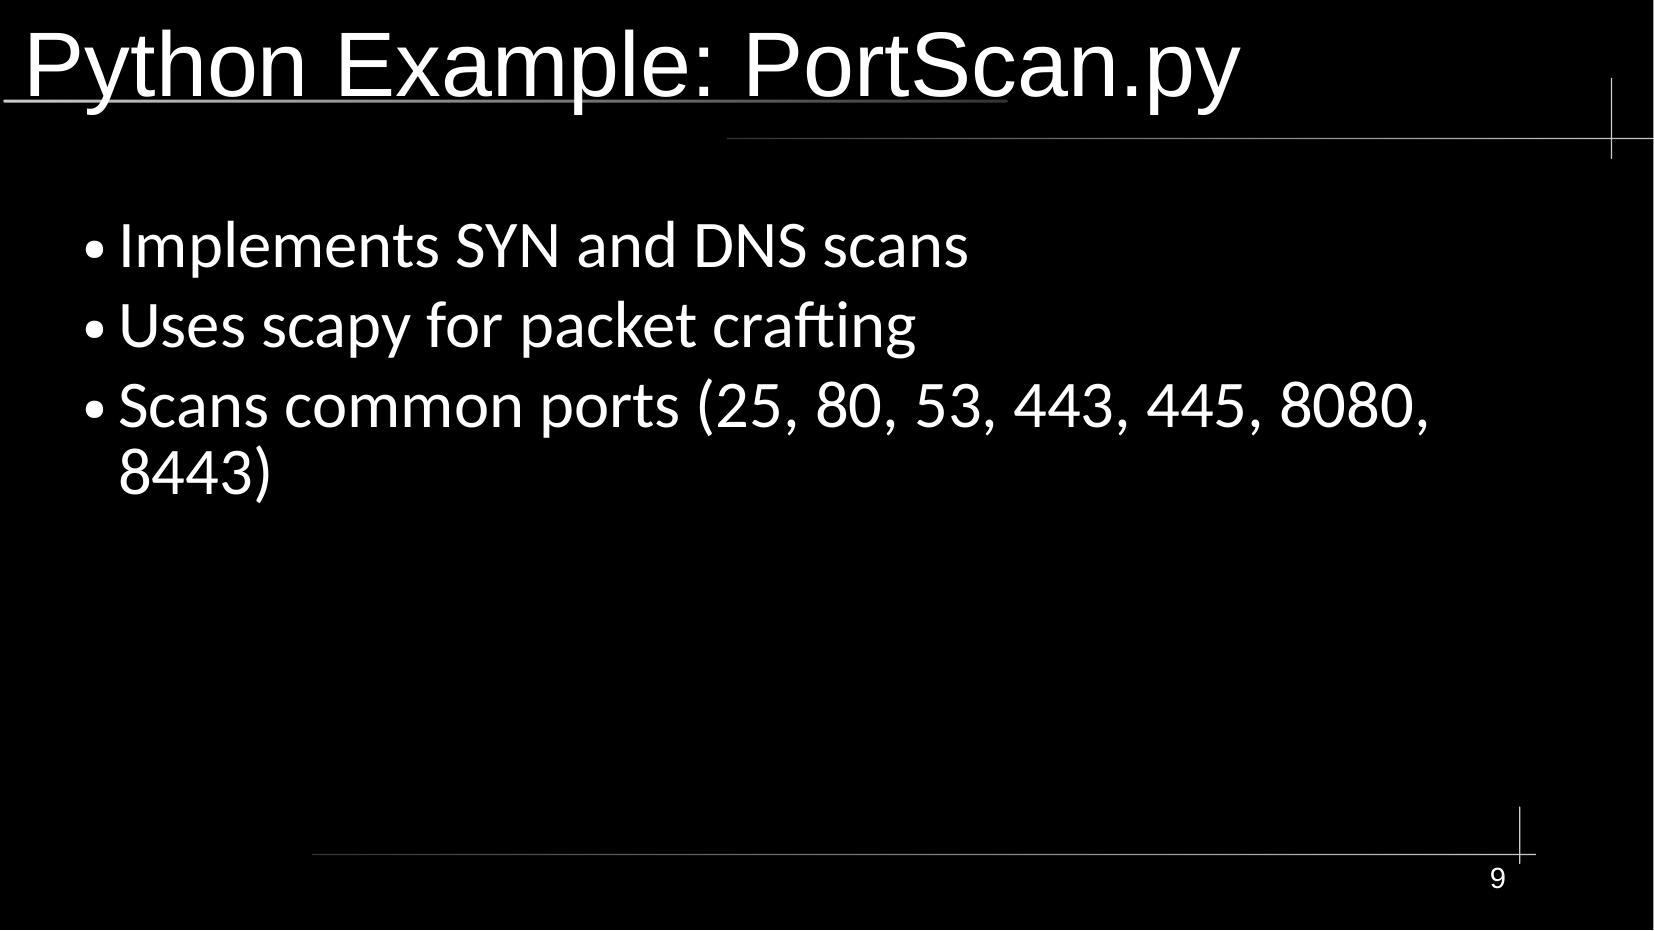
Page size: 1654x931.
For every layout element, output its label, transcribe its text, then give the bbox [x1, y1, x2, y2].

list Implements SYN and DNS scans Uses scapy for packet crafting Scans common ports (25, 80, 53, 443, 445, 8080, 8443) [82, 217, 1571, 758]
title Python Example: PortScan.py [23, 11, 1589, 119]
